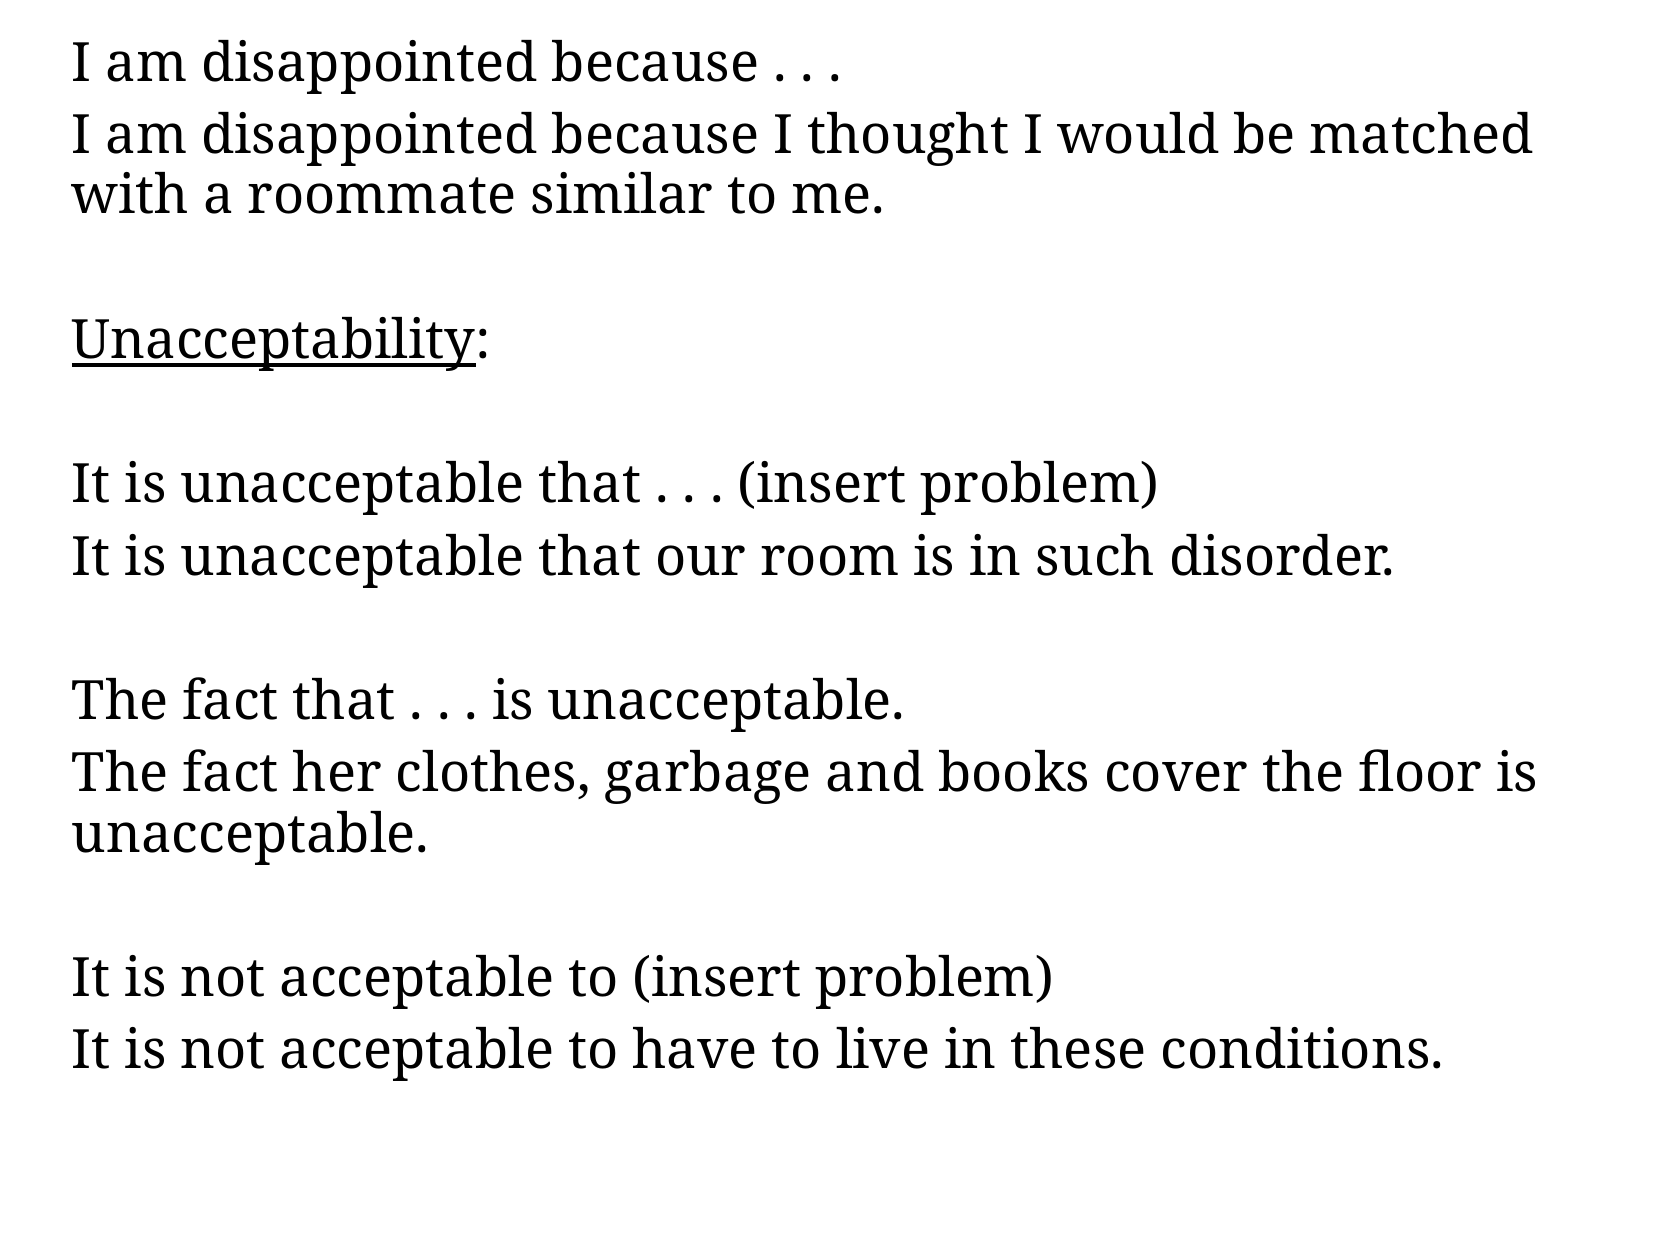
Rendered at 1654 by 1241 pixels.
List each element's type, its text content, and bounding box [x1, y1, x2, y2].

text_box I am disappointed because . . . I am disappointed because I thought I would be matched with a roommate similar to me. Unacceptability: It is unacceptable that . . . (insert problem) It is unacceptable that our room is in such disorder. The fact that . . . is unacceptable. The fact her clothes, garbage and books cover the floor is unacceptable. It is not acceptable to (insert problem) It is not acceptable to have to live in these conditions. [71, 31, 1560, 1140]
